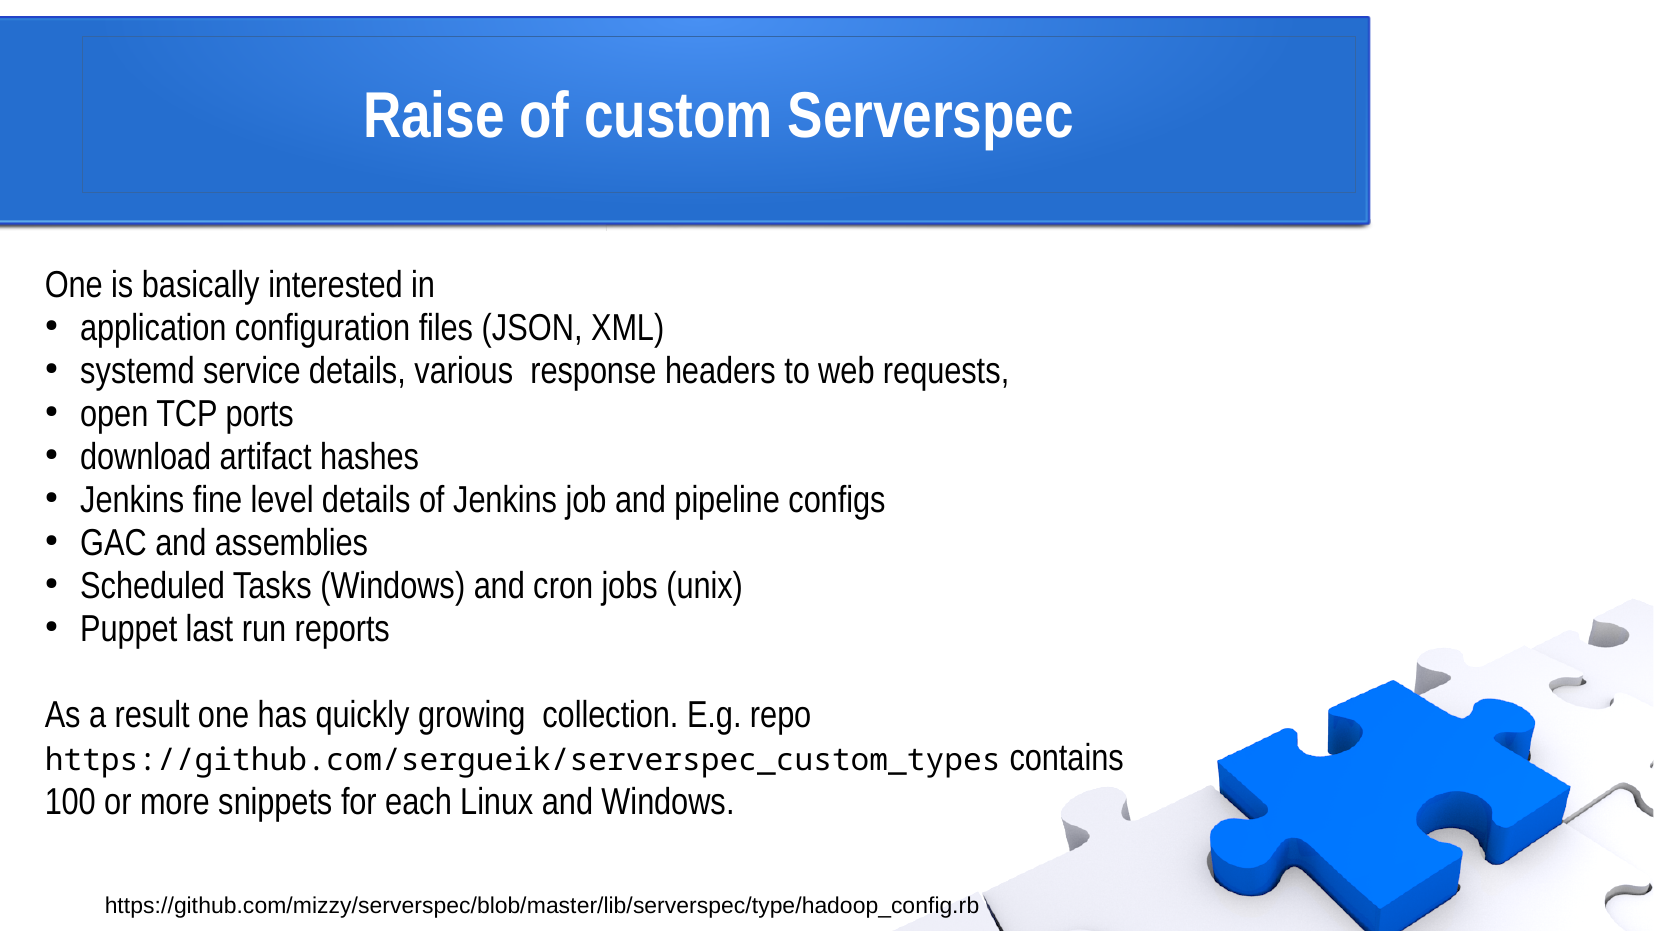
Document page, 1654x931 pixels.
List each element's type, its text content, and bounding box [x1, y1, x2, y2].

text_box https://github.com/mizzy/serverspec/blob/master/lib/serverspec/type/hadoop_config.rb [90, 885, 1111, 926]
title Raise of custom Serverspec [82, 36, 1356, 193]
picture [0, 16, 1375, 231]
picture [872, 491, 1654, 931]
text_box One is basically interested in application configuration files (JSON, XML) systemd service details, various response headers to web requests, open TCP ports download artifact hashes Jenkins fine level details of Jenkins job and pipeline configs GAC and assemblies Scheduled Tasks (Windows) and cron jobs (unix) Puppet last run reports As a result one has quickly growing collection. E.g. repo https://github.com/sergueik/serverspec_custom_types contains 100 or more snippets for each Linux and Windows. [30, 255, 1501, 872]
